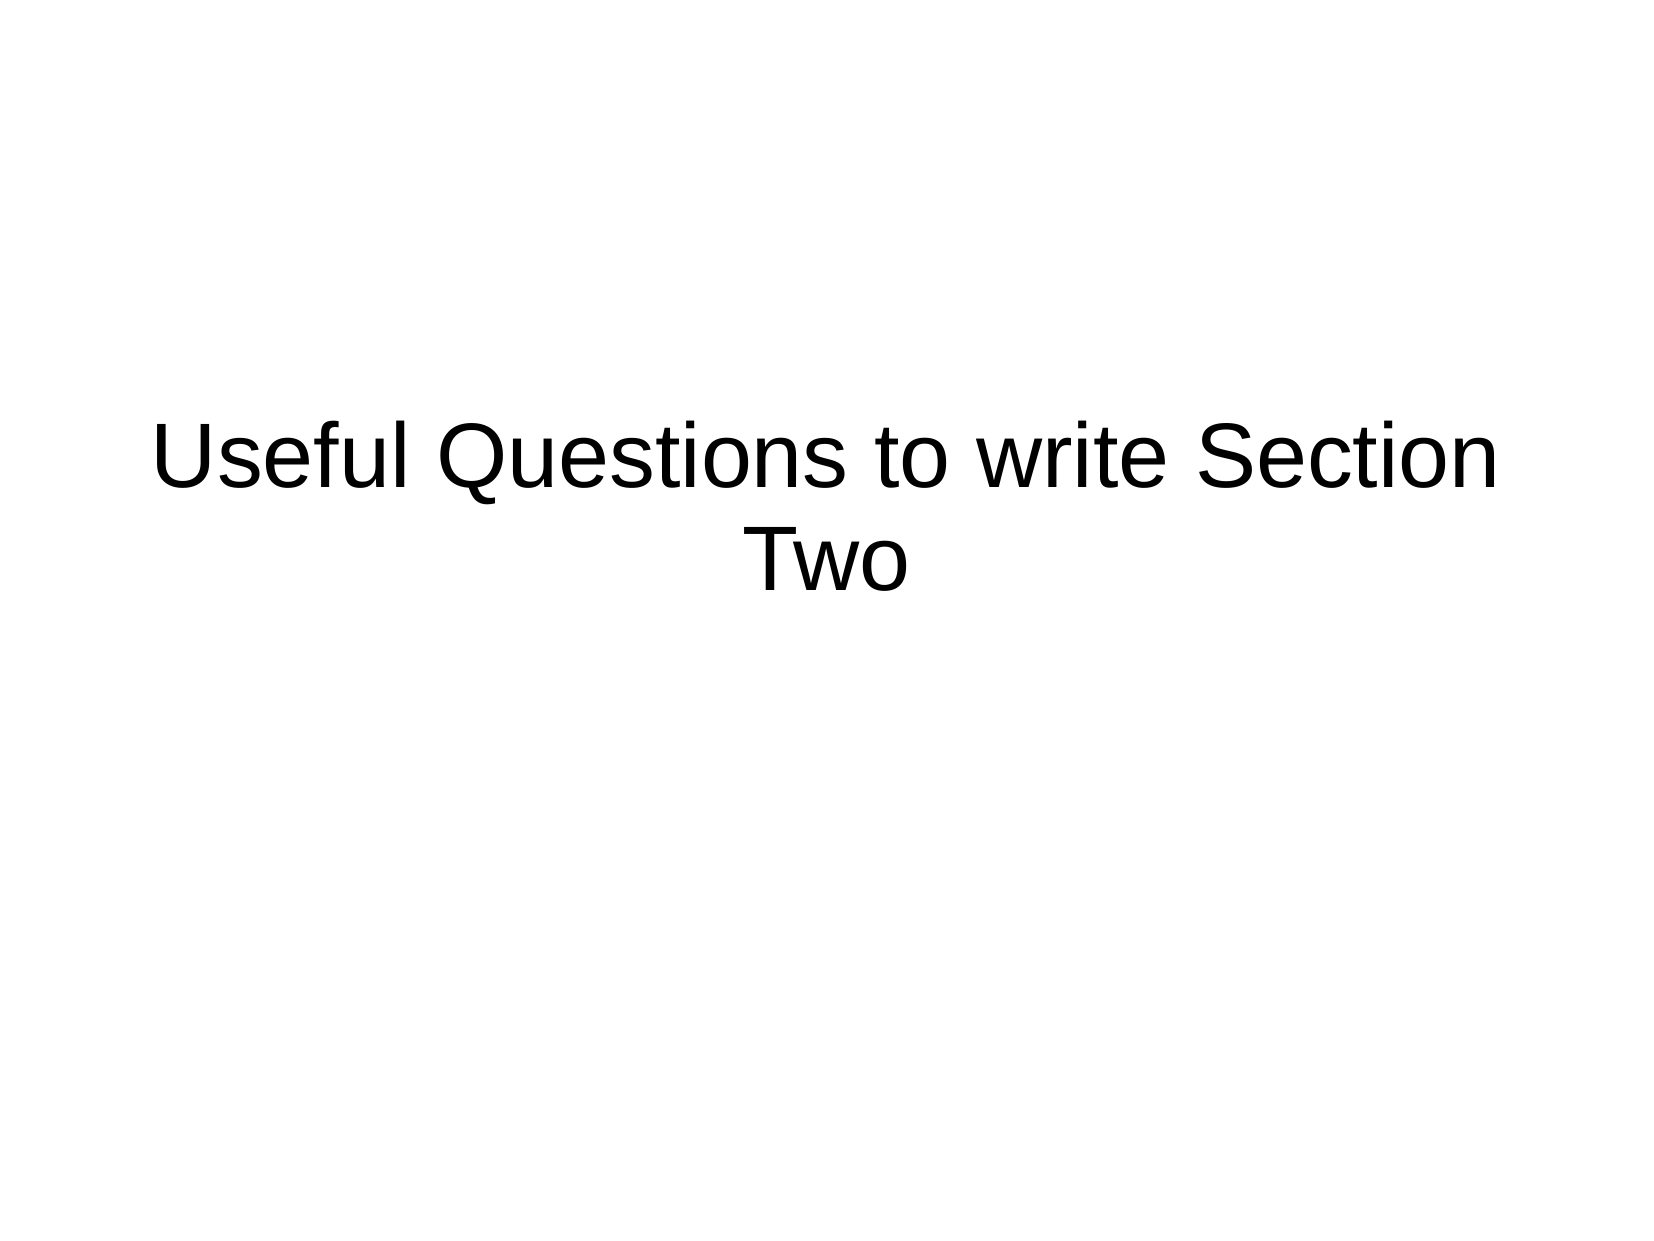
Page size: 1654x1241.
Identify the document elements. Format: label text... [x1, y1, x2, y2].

title Useful Questions to write Section Two [82, 403, 1571, 611]
